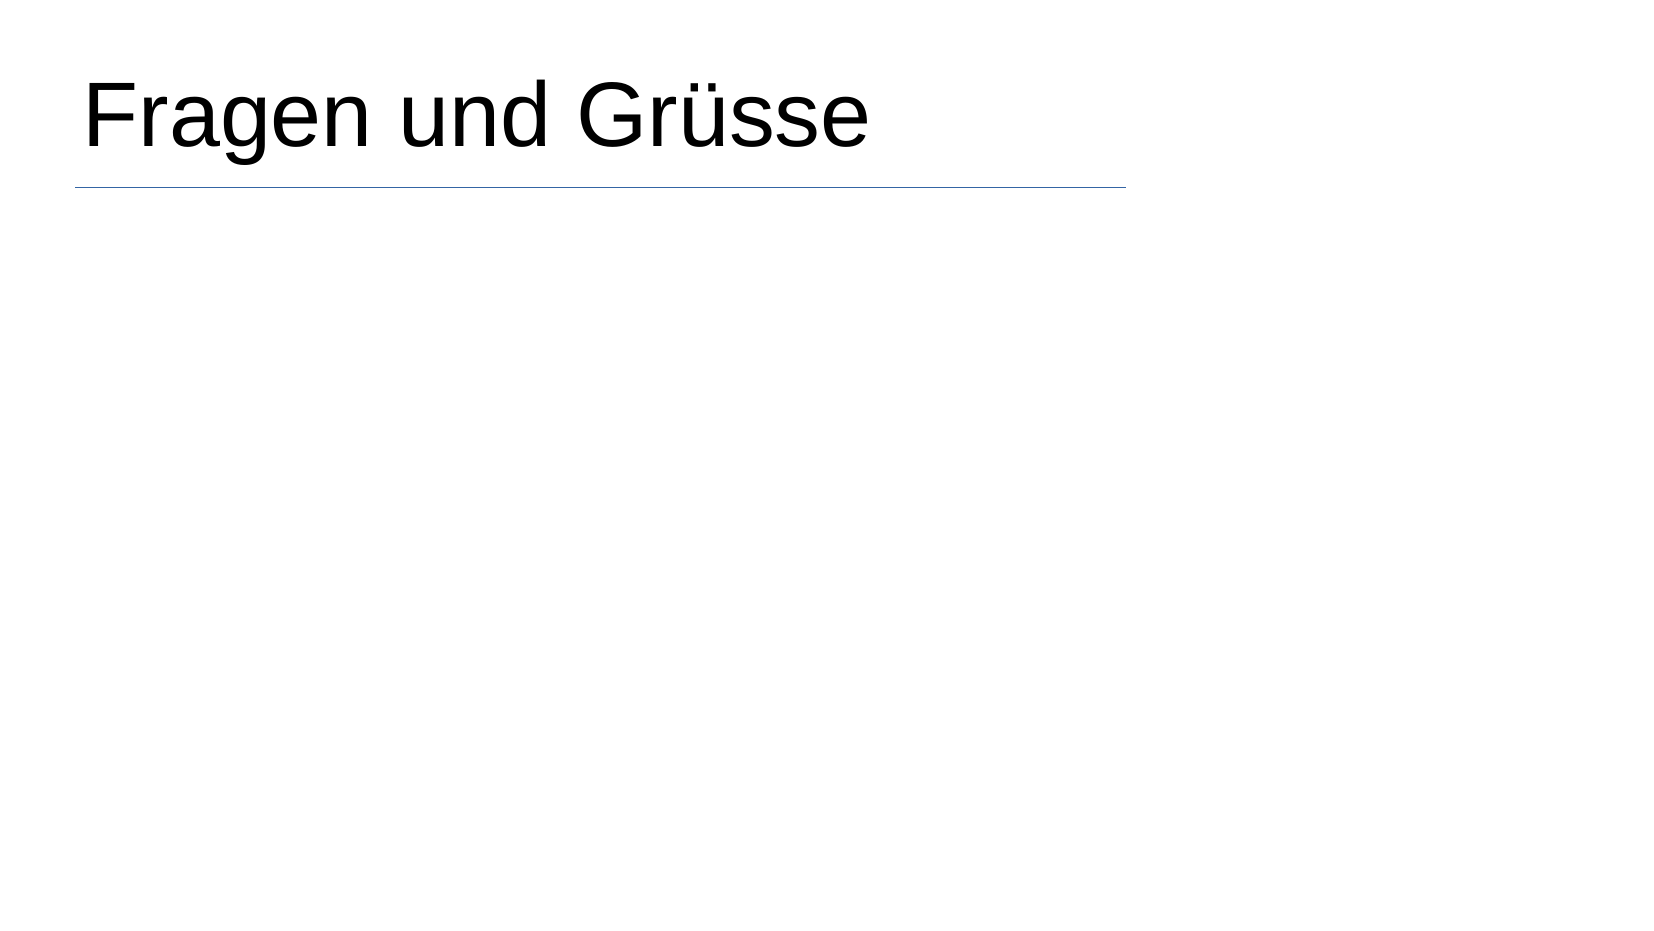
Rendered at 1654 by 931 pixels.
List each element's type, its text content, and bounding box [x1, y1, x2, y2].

title Fragen und Grüsse [82, 37, 1571, 193]
